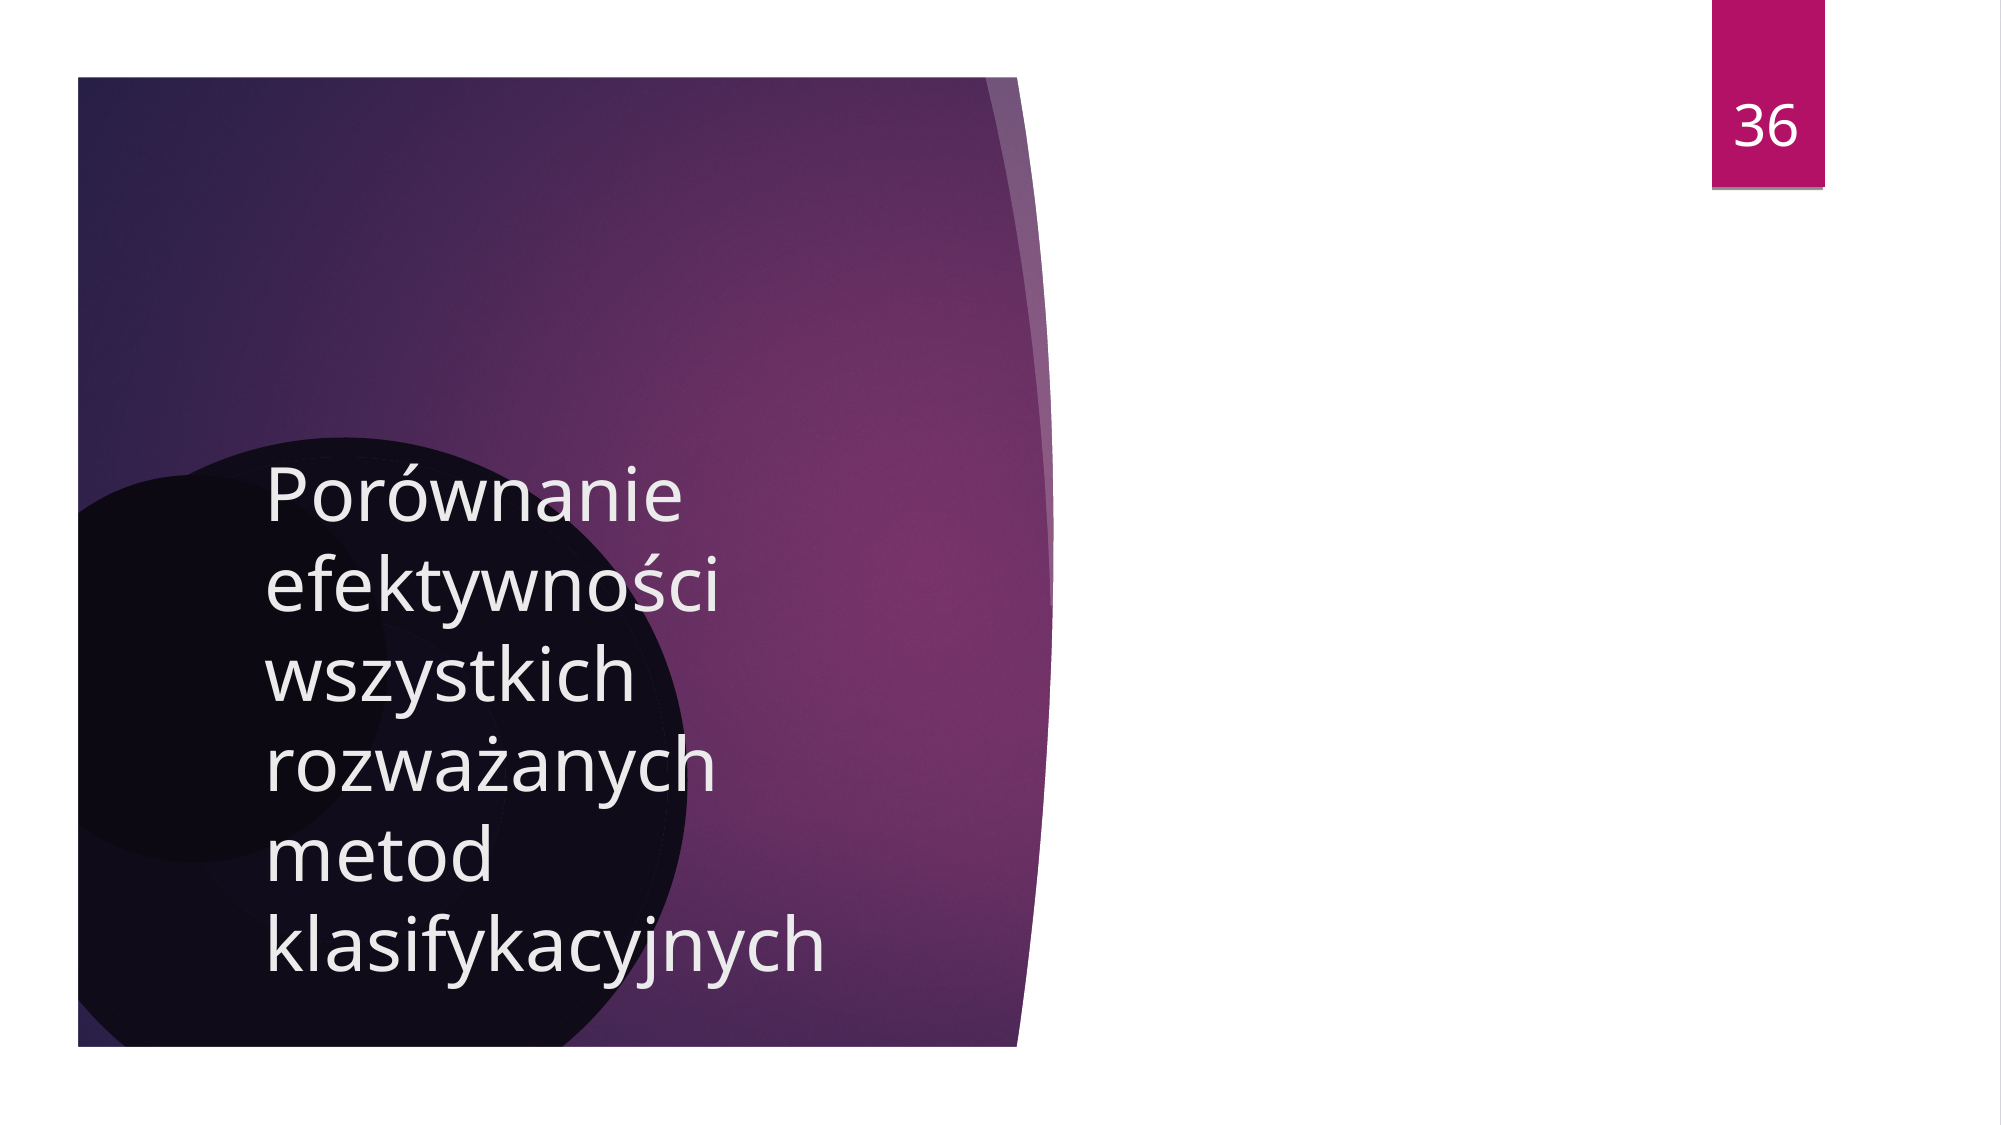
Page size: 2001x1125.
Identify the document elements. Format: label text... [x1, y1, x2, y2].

title Porównanie efektywności wszystkich rozważanych metod klasifykacyjnych [203, 337, 918, 788]
text_box [1698, 48, 1836, 175]
